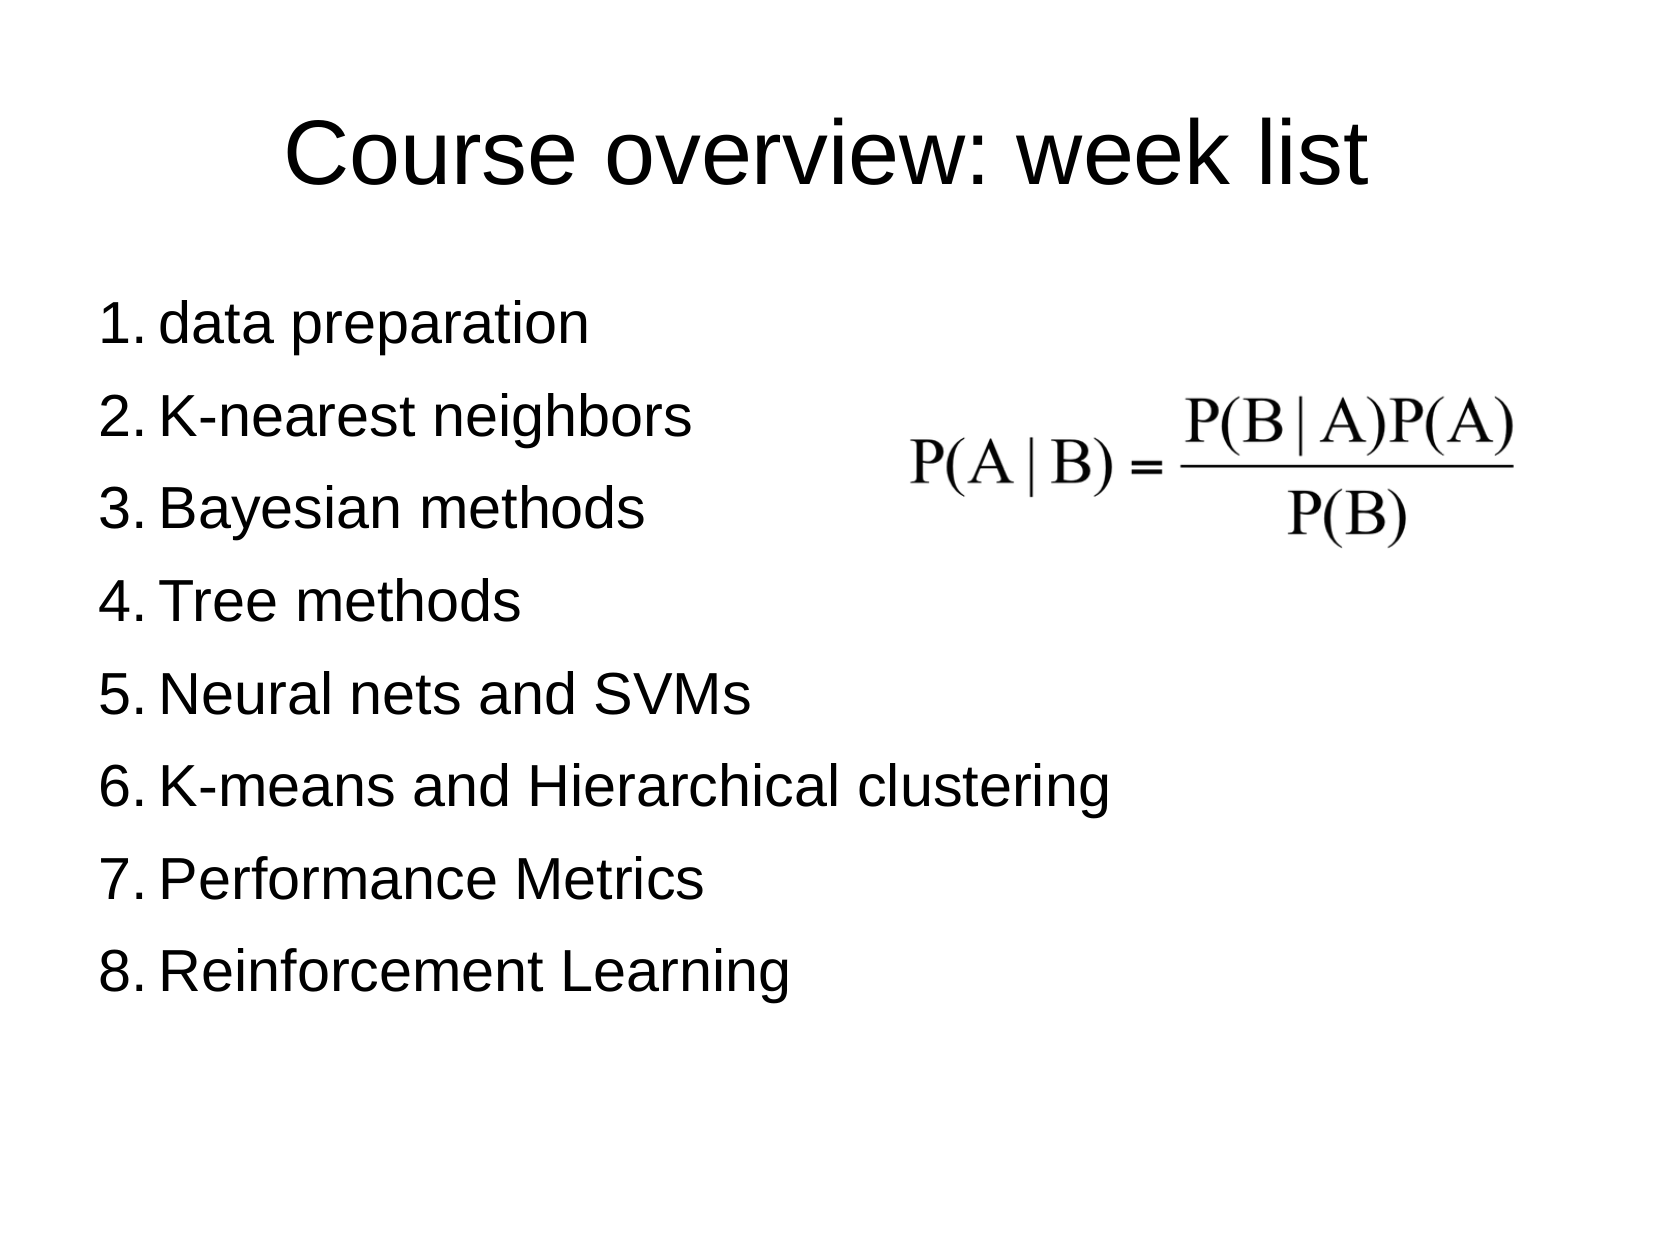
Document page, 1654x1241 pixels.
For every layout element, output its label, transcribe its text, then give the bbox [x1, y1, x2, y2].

picture [900, 379, 1523, 556]
list data preparation K-nearest neighbors Bayesian methods Tree methods Neural nets and SVMs K-means and Hierarchical clustering Performance Metrics Reinforcement Learning [82, 290, 1571, 1010]
title Course overview: week list [82, 49, 1571, 257]
